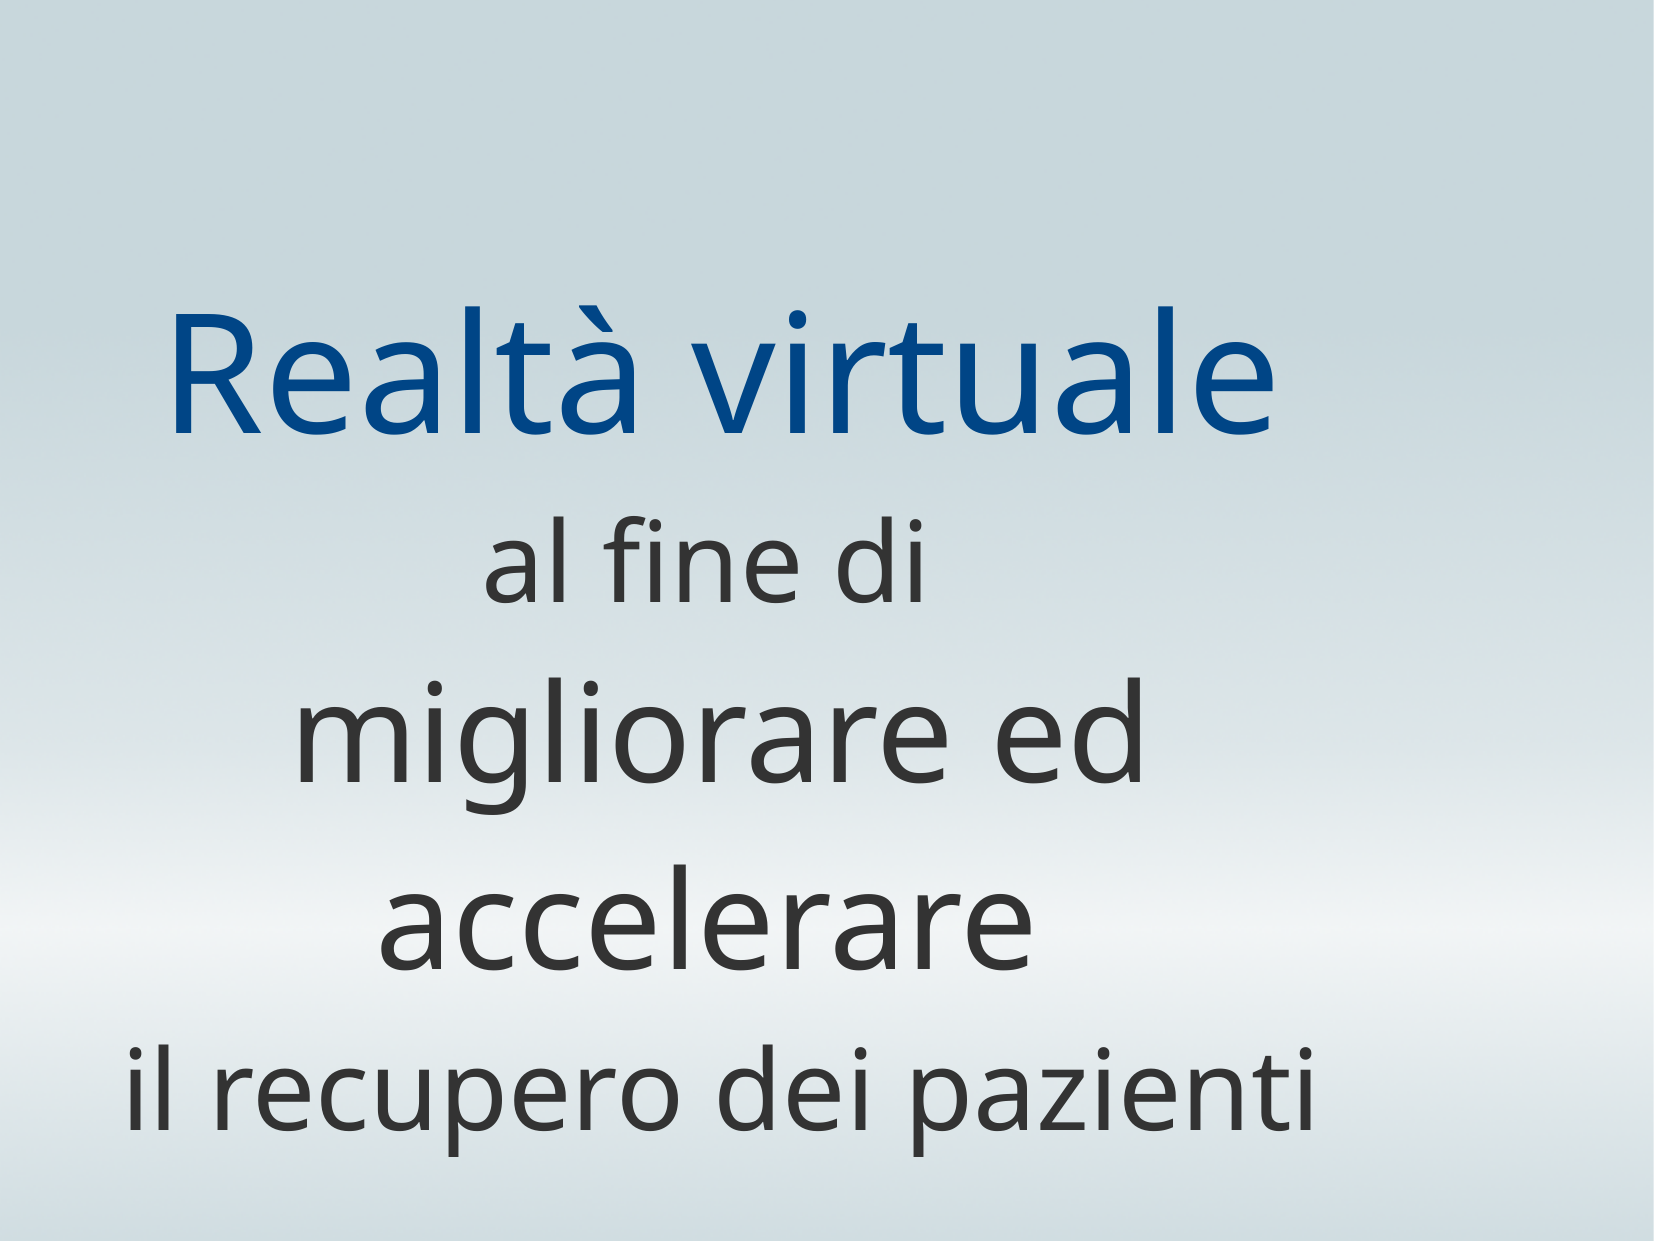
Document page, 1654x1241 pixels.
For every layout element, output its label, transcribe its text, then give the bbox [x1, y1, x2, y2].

picture [0, 0, 1654, 1241]
text_box Realtà virtuale al fine di migliorare ed accelerare il recupero dei pazienti [106, 248, 1548, 1002]
